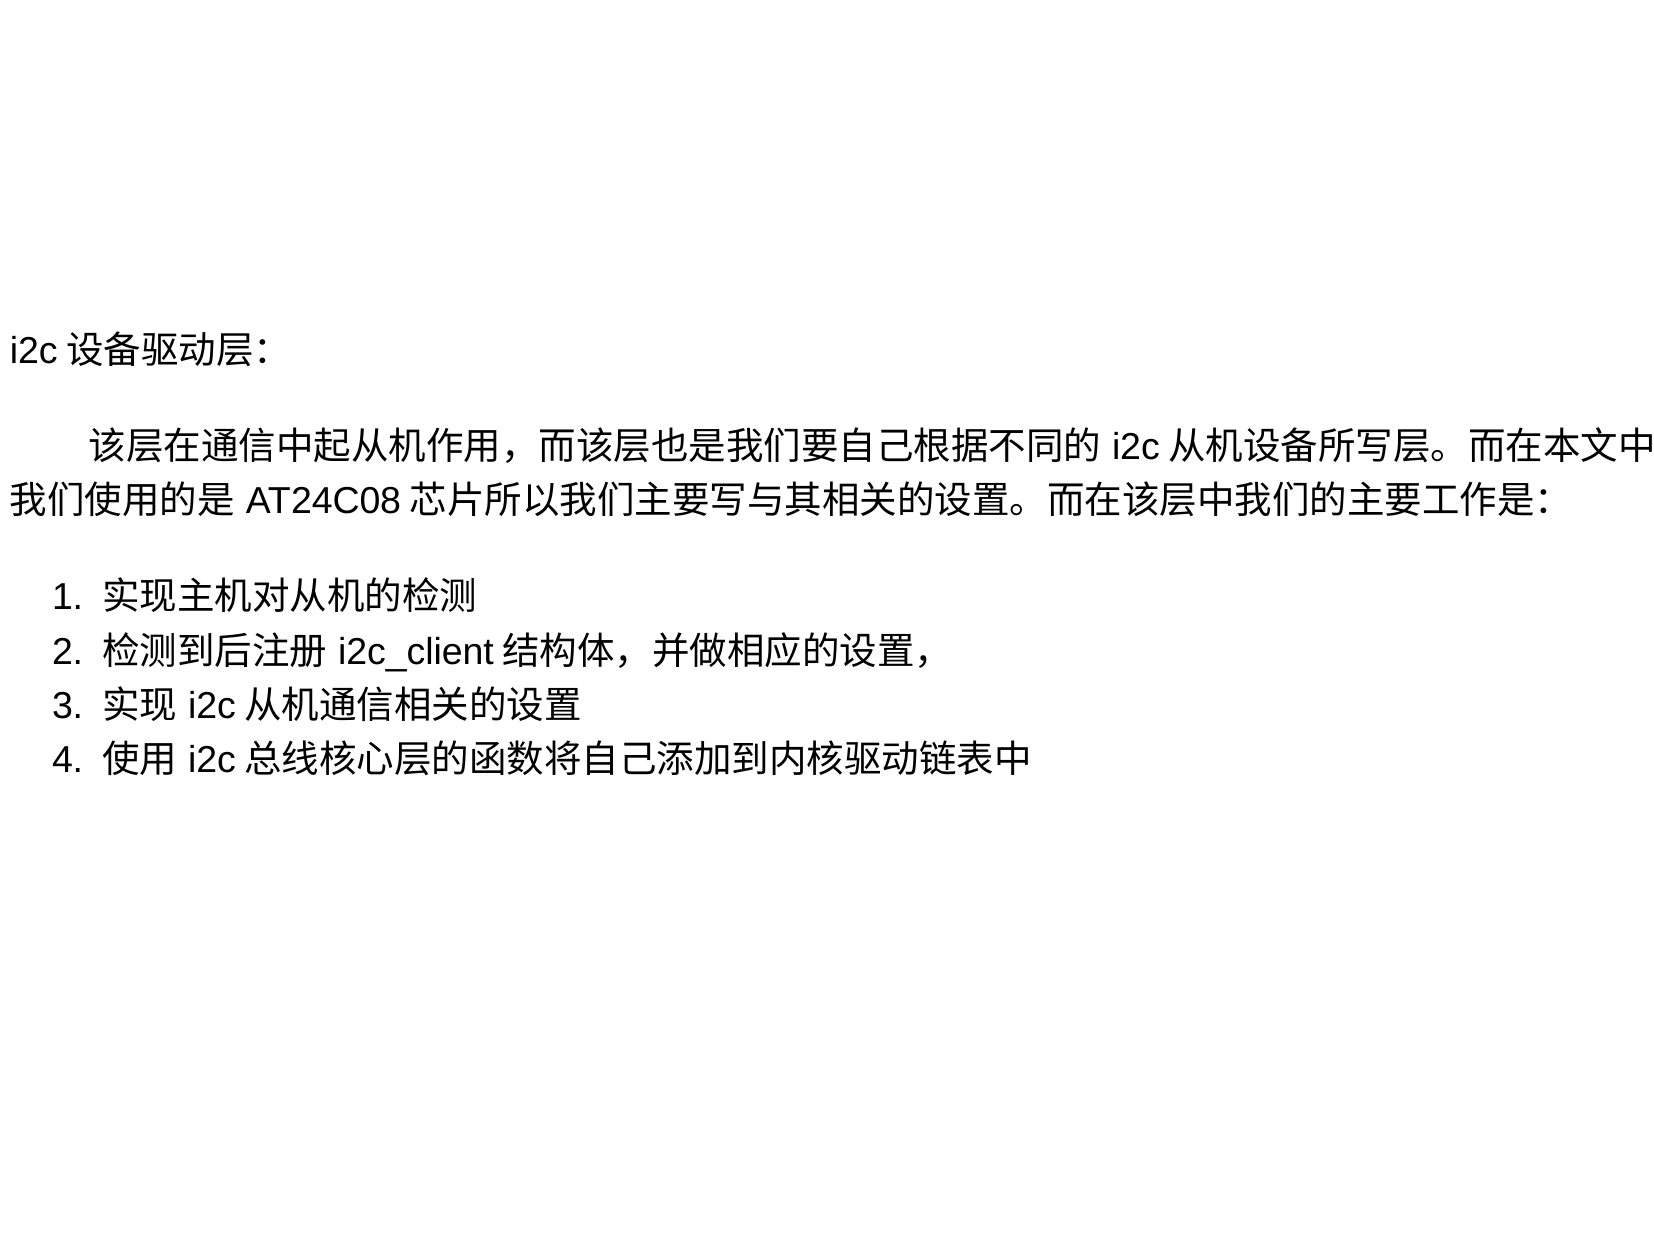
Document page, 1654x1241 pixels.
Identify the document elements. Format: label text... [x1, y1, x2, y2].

text_box i2c设备驱动层： 该层在通信中起从机作用，而该层也是我们要自己根据不同的i2c从机设备所写层。而在本文中我们使用的是AT24C08芯片所以我们主要写与其相关的设置。而在该层中我们的主要工作是： 1. 实现主机对从机的检测 2. 检测到后注册i2c_client结构体，并做相应的设置， 3. 实现i2c从机通信相关的设置 4. 使用i2c总线核心层的函数将自己添加到内核驱动链表中 [0, 312, 1654, 1190]
